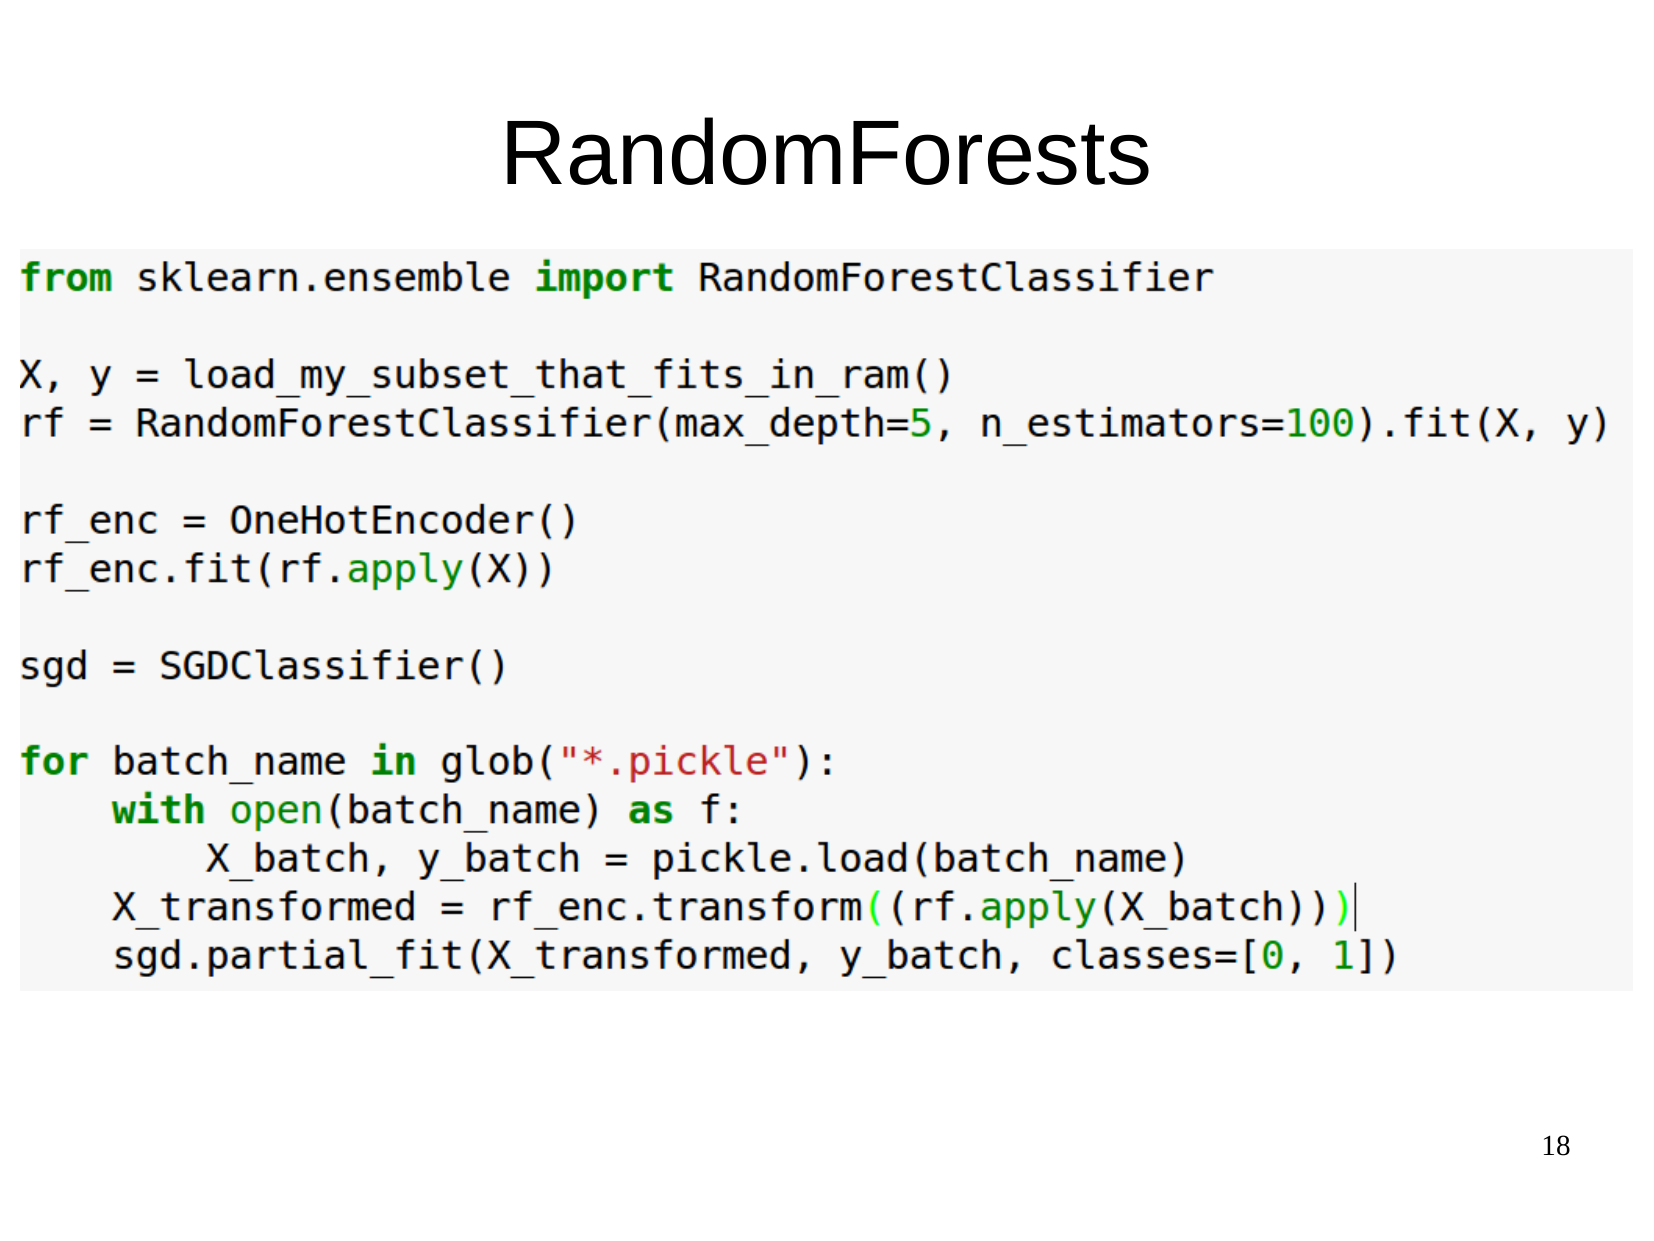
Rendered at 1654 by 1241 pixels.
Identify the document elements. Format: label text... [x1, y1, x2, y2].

title RandomForests [82, 49, 1571, 249]
picture [20, 249, 1633, 991]
